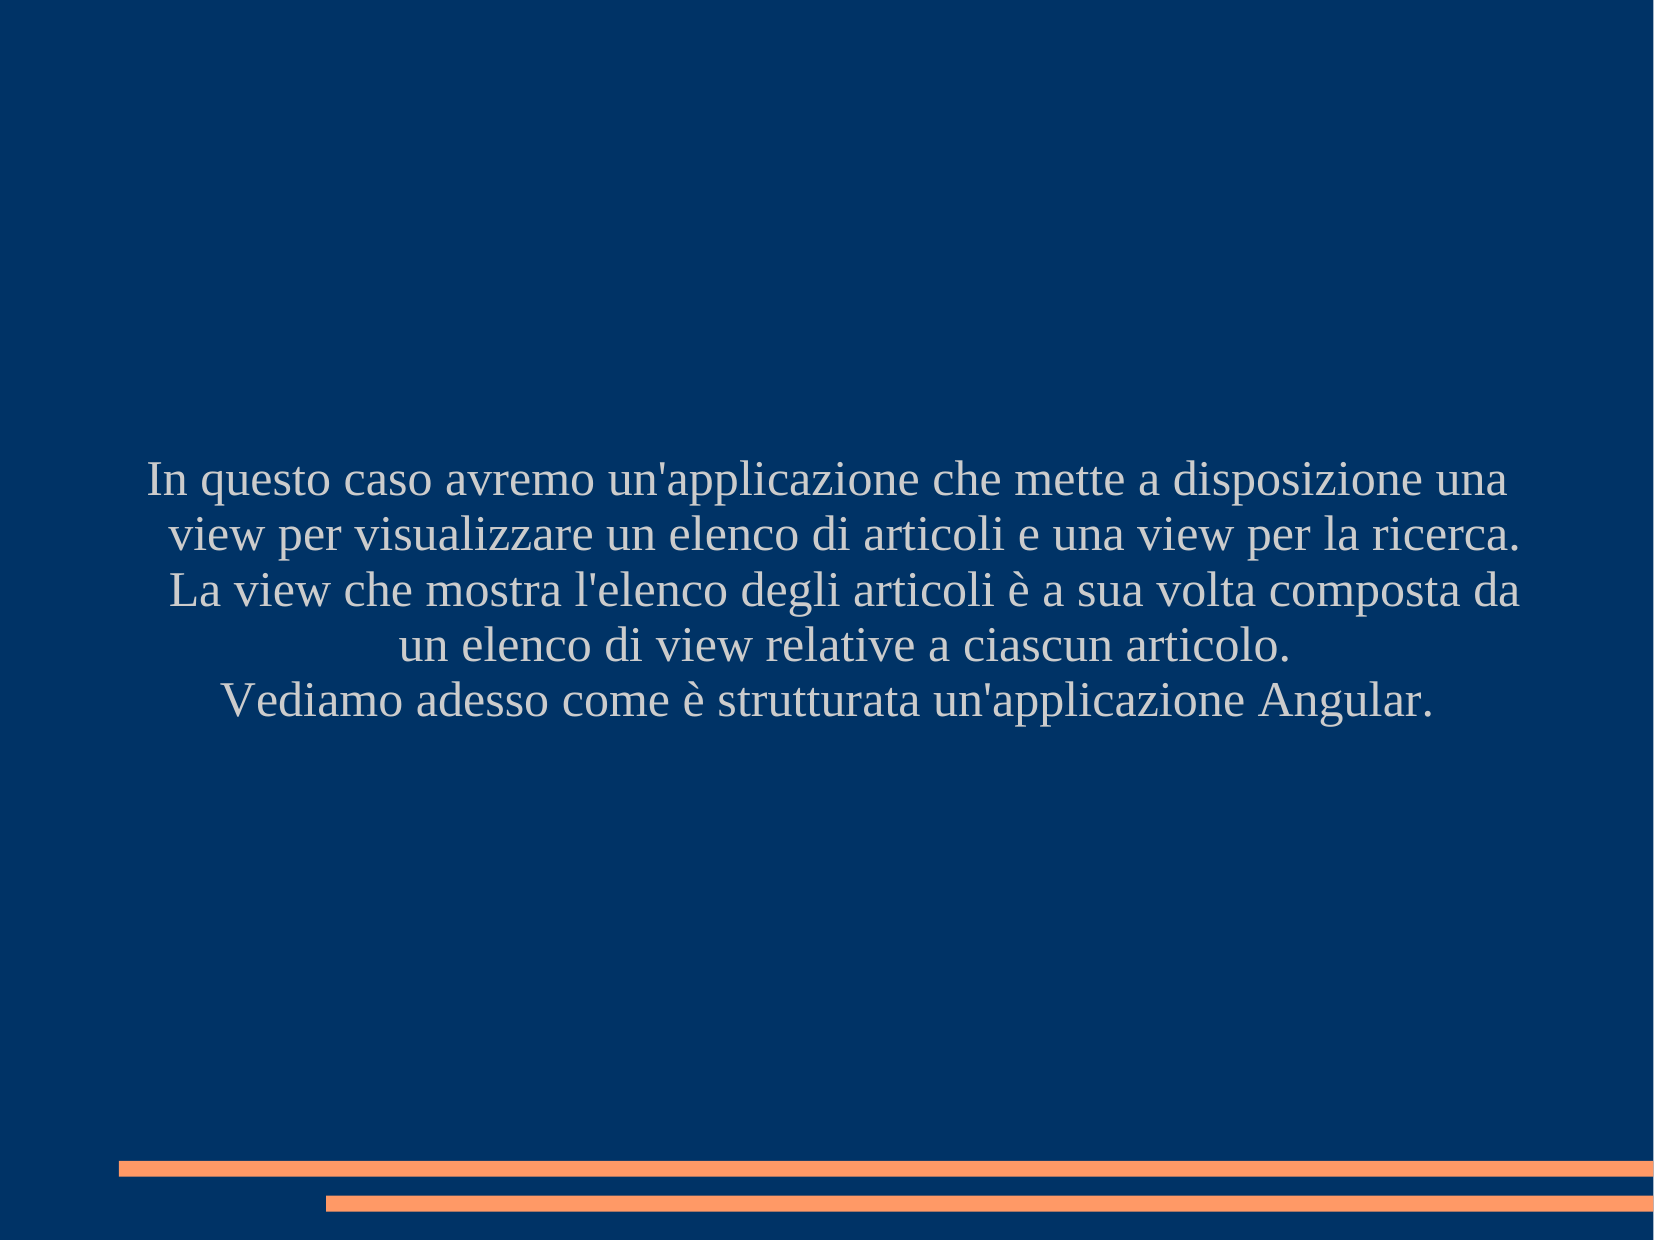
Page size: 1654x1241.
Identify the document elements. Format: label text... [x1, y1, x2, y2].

subtitle In questo caso avremo un'applicazione che mette a disposizione una view per visualizzare un elenco di articoli e una view per la ricerca. La view che mostra l'elenco degli articoli è a sua volta composta da un elenco di view relative a ciascun articolo. Vediamo adesso come è strutturata un'applicazione Angular. [121, 46, 1534, 1132]
